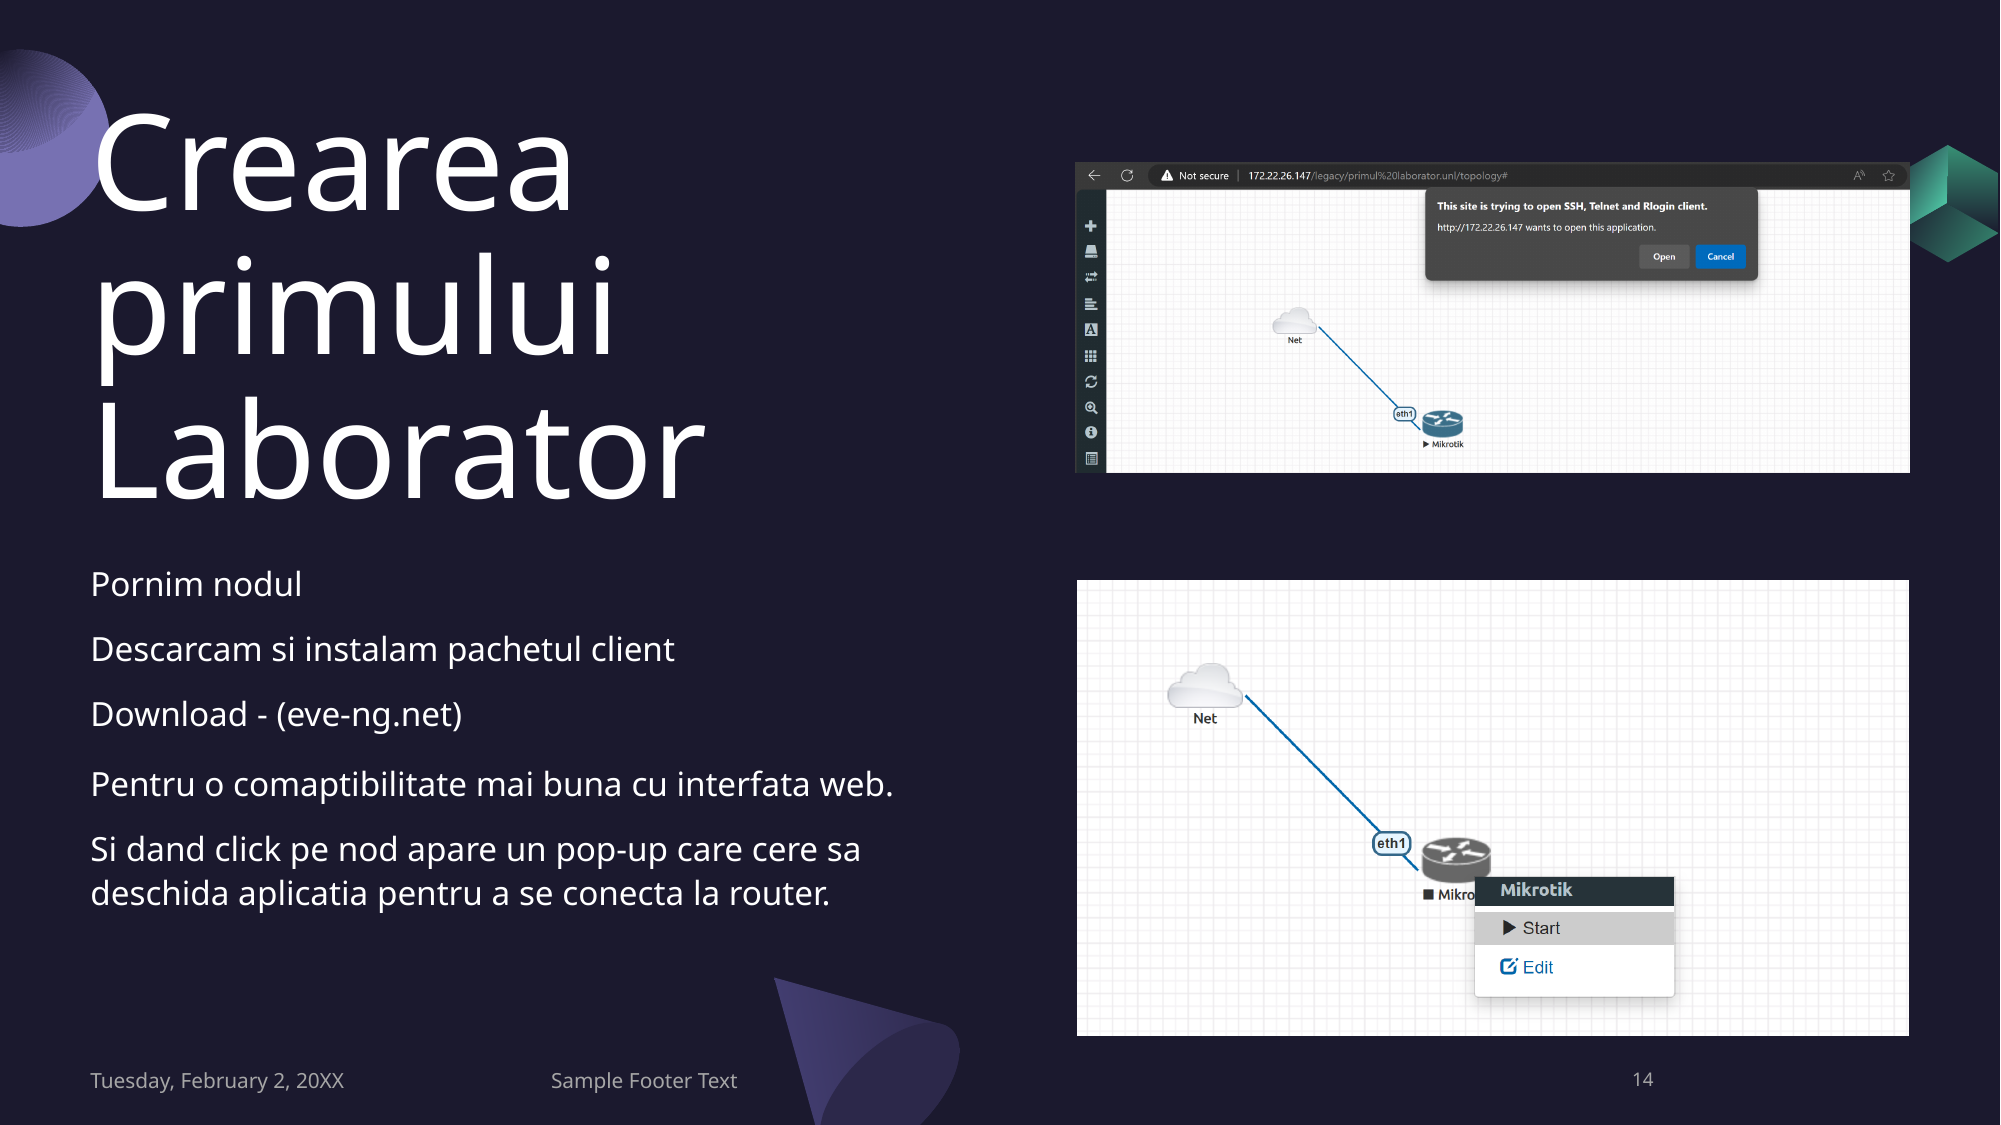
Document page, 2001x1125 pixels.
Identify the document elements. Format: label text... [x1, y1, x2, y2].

text_box [0, 0, 2000, 1125]
picture [1075, 162, 1910, 473]
picture [1077, 580, 1909, 1036]
text_box 13 [1632, 1067, 1910, 1093]
list Pornim nodul Descarcam si instalam pachetul client Download - (eve-ng.net) Pentru o comaptibilitate mai buna cu interfata web. Si dand click pe nod apare un pop-up care cere sa deschida aplicatia pentru a se conecta la router. [90, 559, 983, 1000]
text_box Tuesday, February 2, 20XX [90, 1067, 522, 1093]
title Crearea primului Laborator [90, 90, 983, 528]
text_box Sample Footer Text [551, 1067, 1598, 1093]
